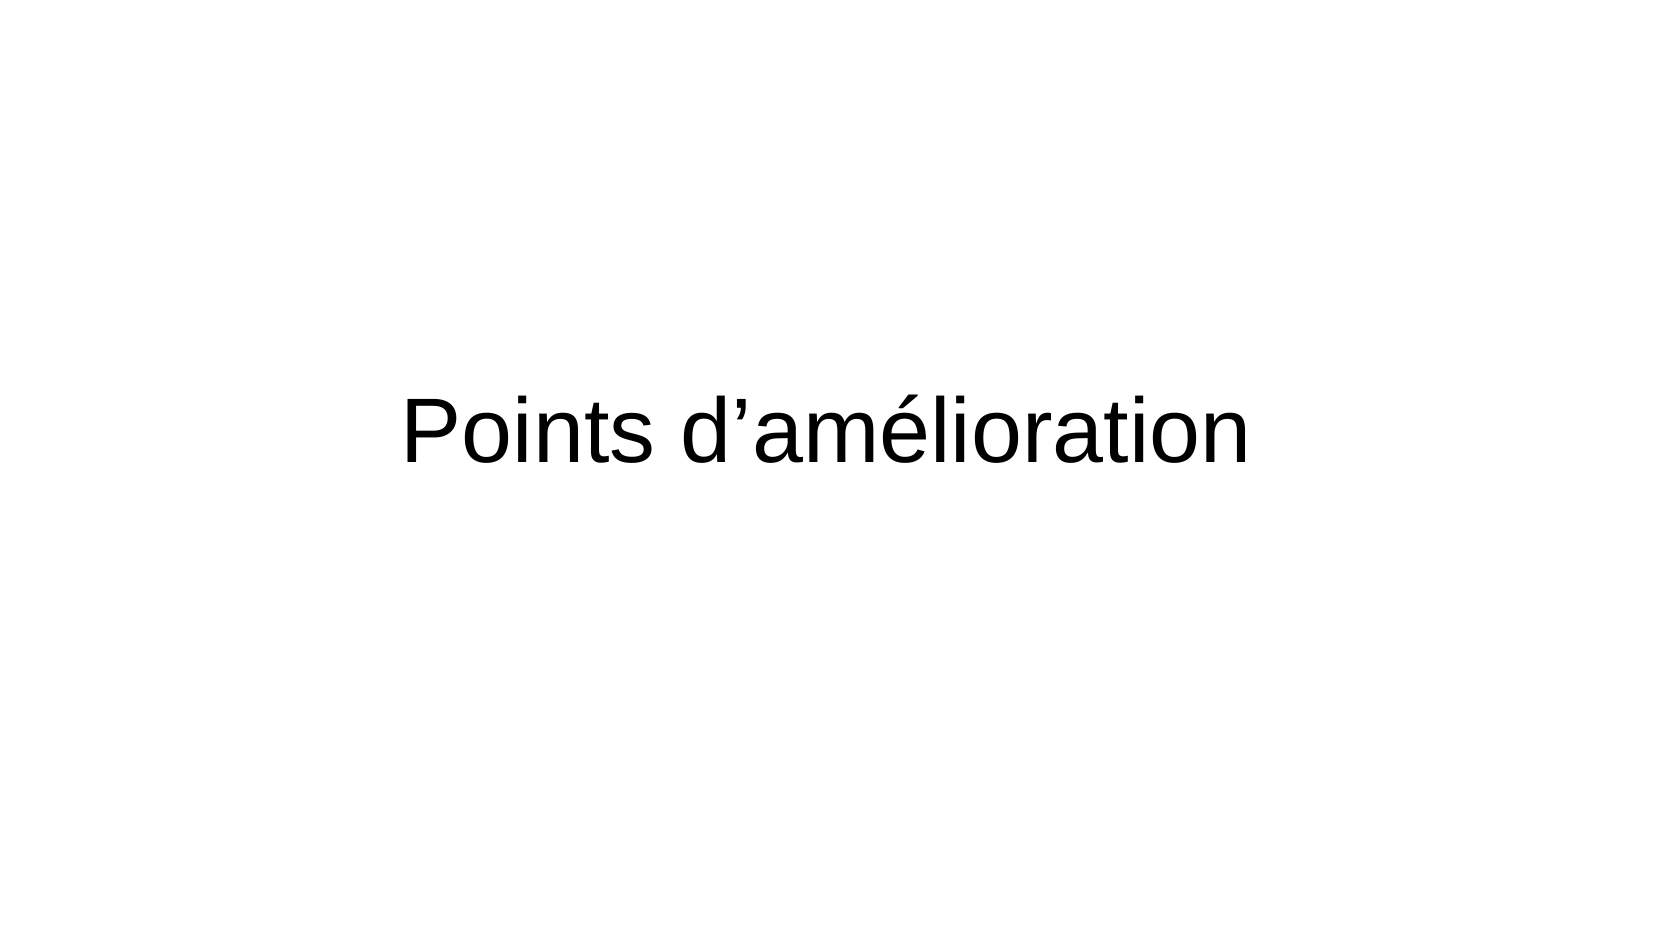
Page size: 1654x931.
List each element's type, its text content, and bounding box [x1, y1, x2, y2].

title Points d’amélioration [82, 352, 1571, 508]
